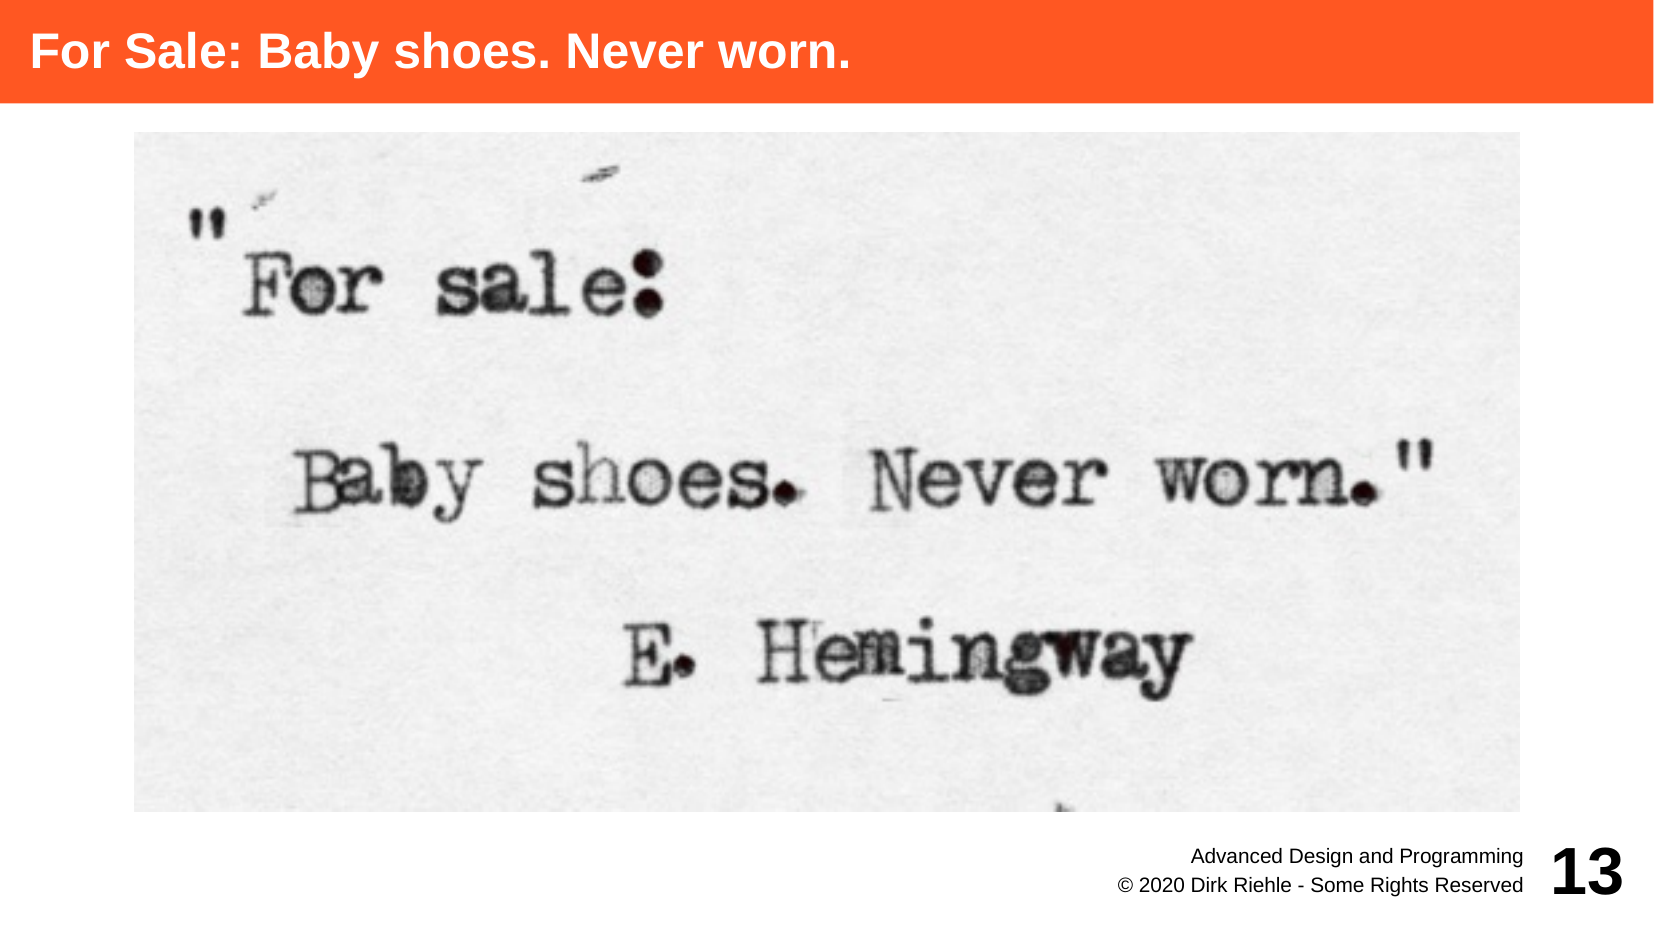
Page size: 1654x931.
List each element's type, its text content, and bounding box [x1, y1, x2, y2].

title For Sale: Baby shoes. Never worn. [0, 0, 1654, 104]
picture [134, 132, 1520, 813]
